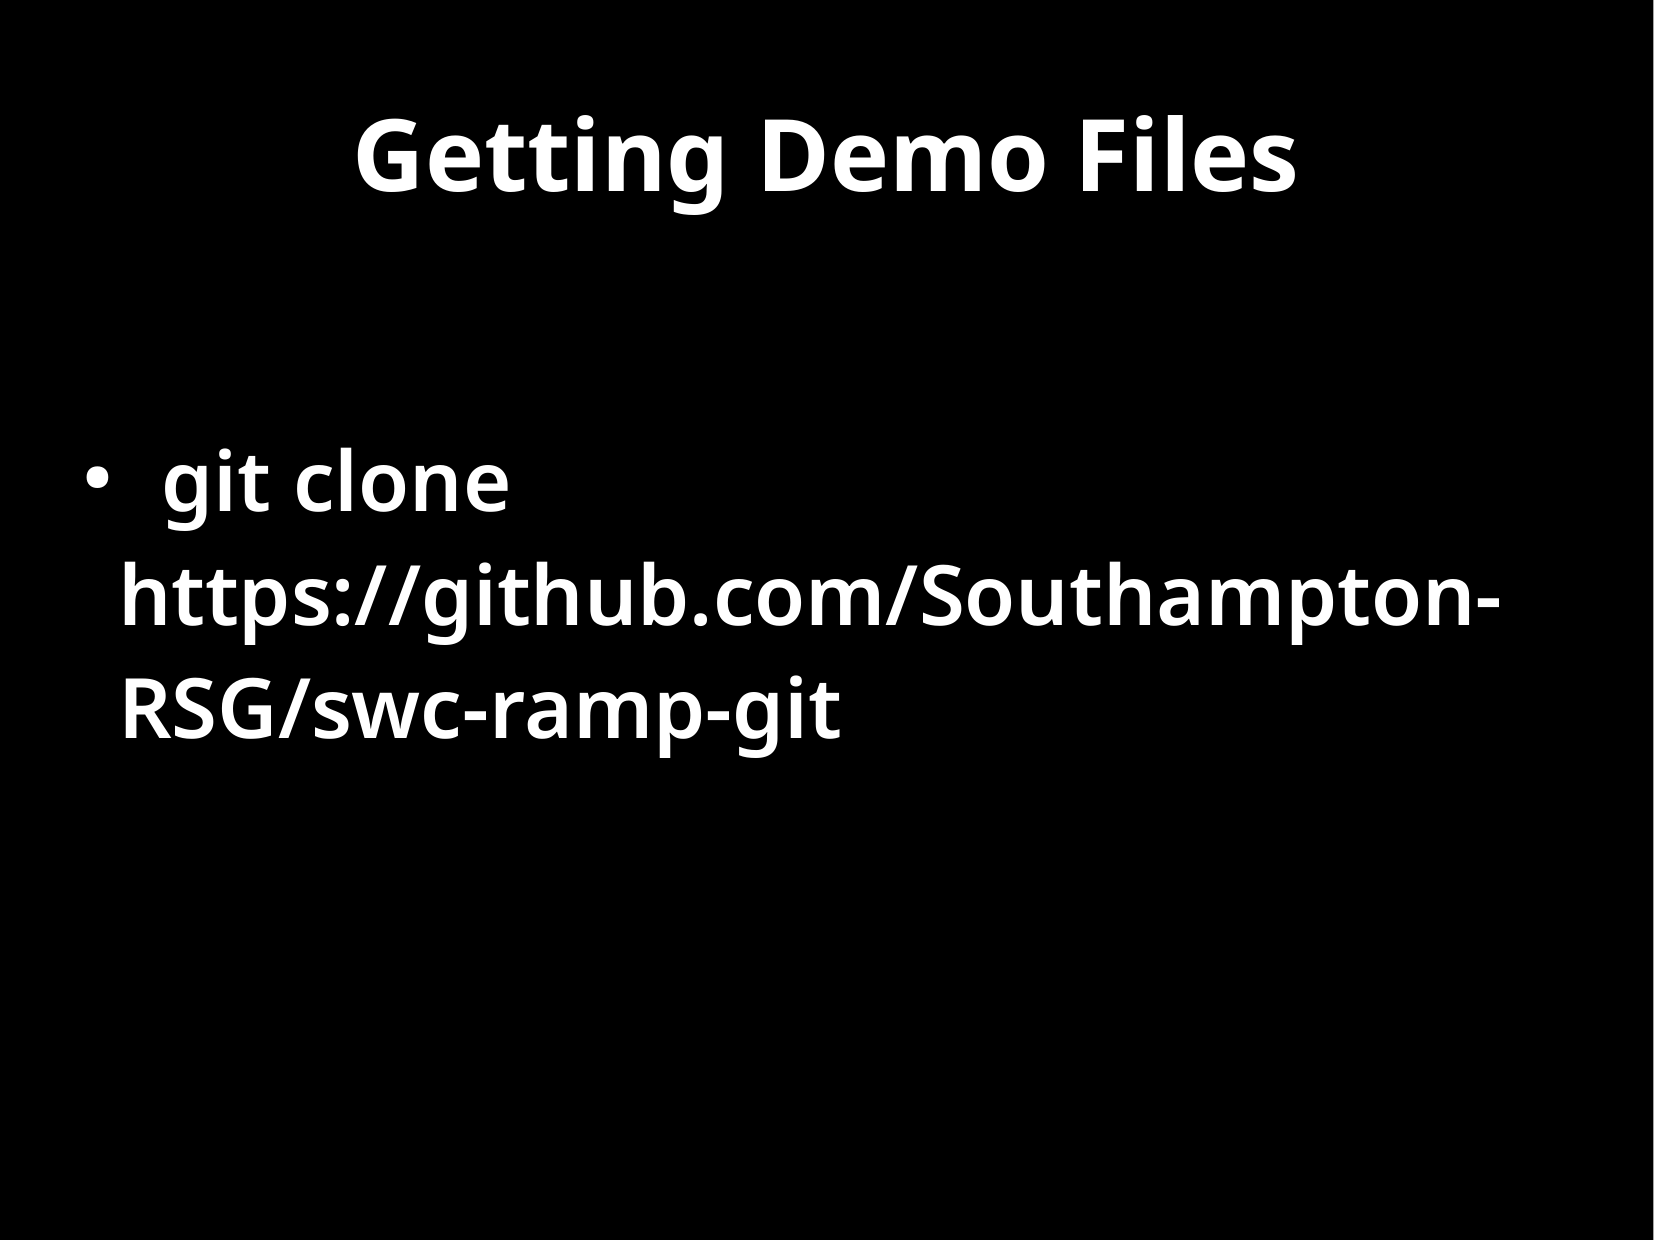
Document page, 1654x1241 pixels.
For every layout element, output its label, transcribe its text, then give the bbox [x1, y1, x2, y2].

title Getting Demo Files [82, 49, 1571, 257]
subtitle git clone https://github.com/Southampton-RSG/swc-ramp-git [82, 290, 1571, 1010]
